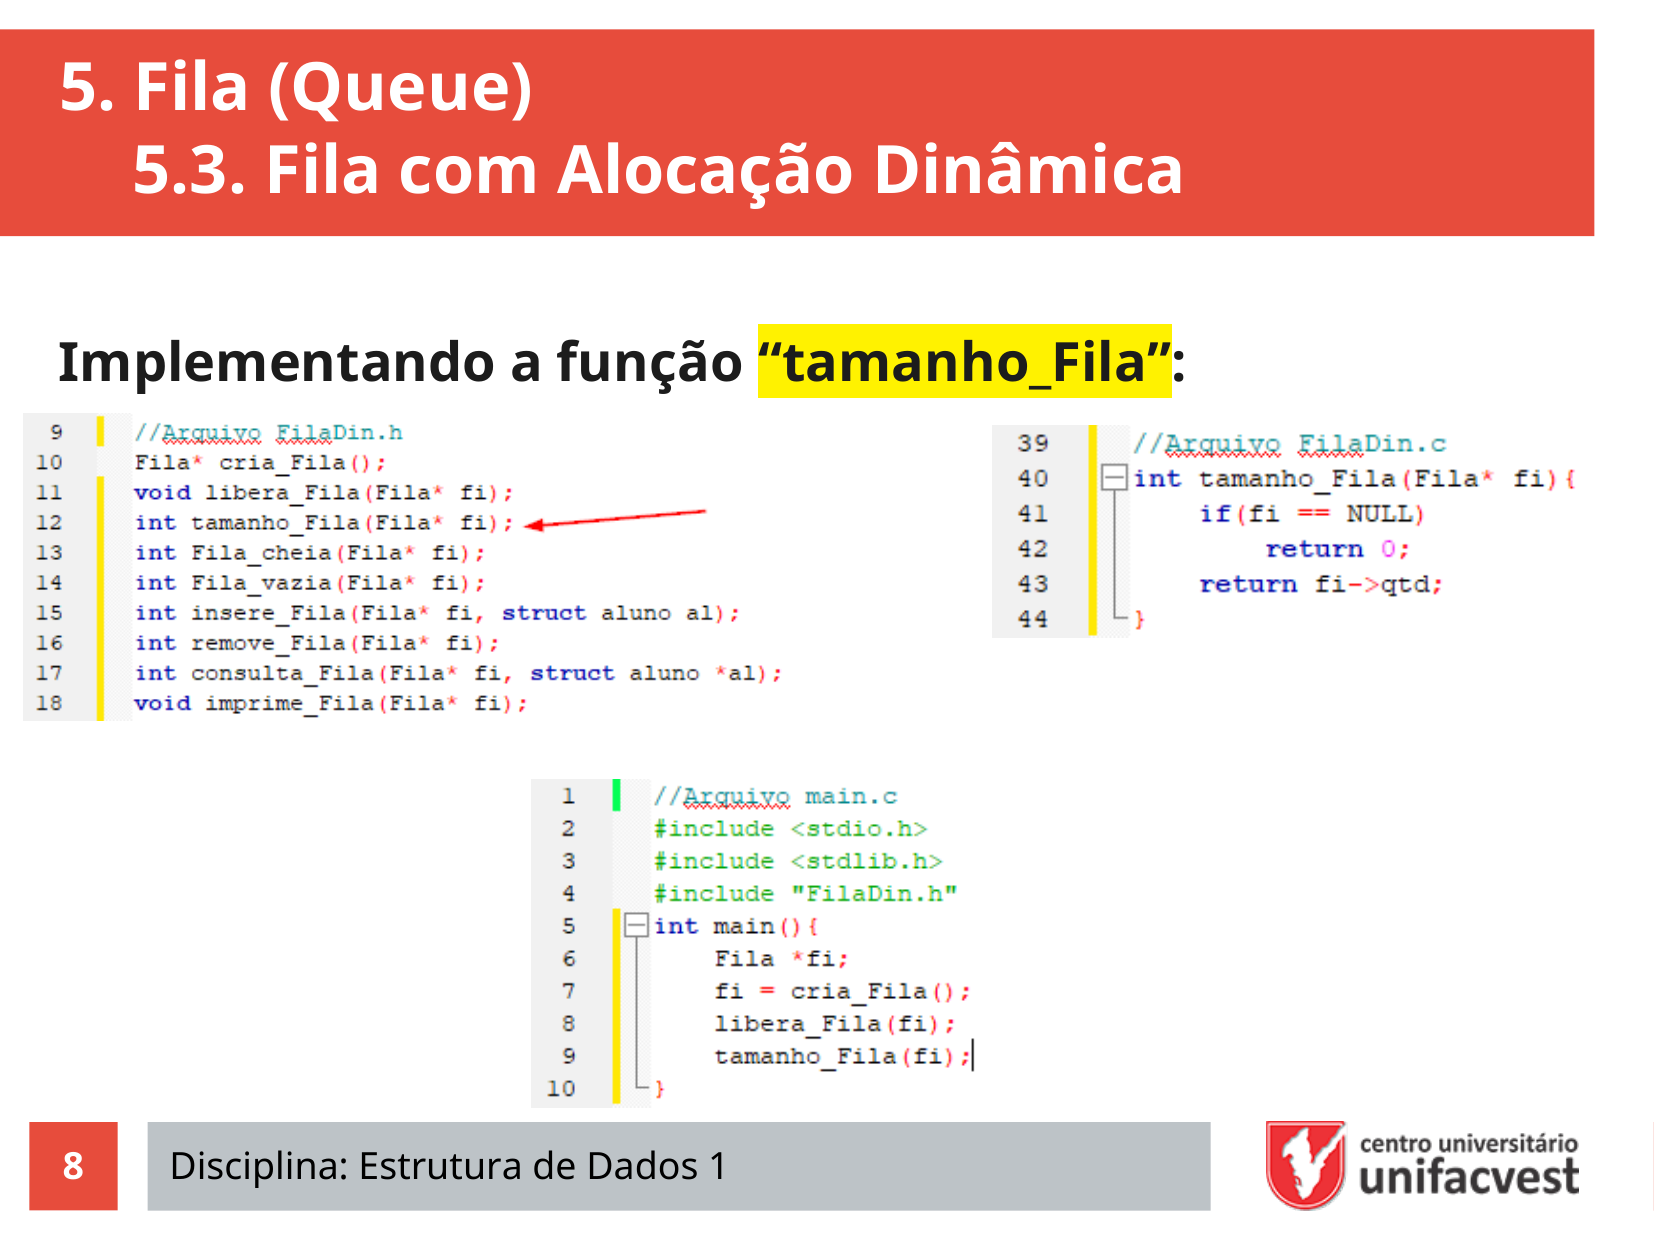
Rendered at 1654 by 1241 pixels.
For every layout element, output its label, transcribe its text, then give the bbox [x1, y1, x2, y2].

picture [992, 425, 1602, 638]
text_box Disciplina: Estrutura de Dados 1 [154, 1132, 1205, 1196]
list Implementando a função “tamanho_Fila”: [59, 324, 1566, 1093]
picture [23, 413, 794, 721]
title 5. Fila (Queue) 5.3. Fila com Alocação Dinâmica [59, 59, 1595, 207]
picture [531, 779, 999, 1108]
picture [1266, 1121, 1579, 1211]
text_box [1238, 1120, 1654, 1212]
